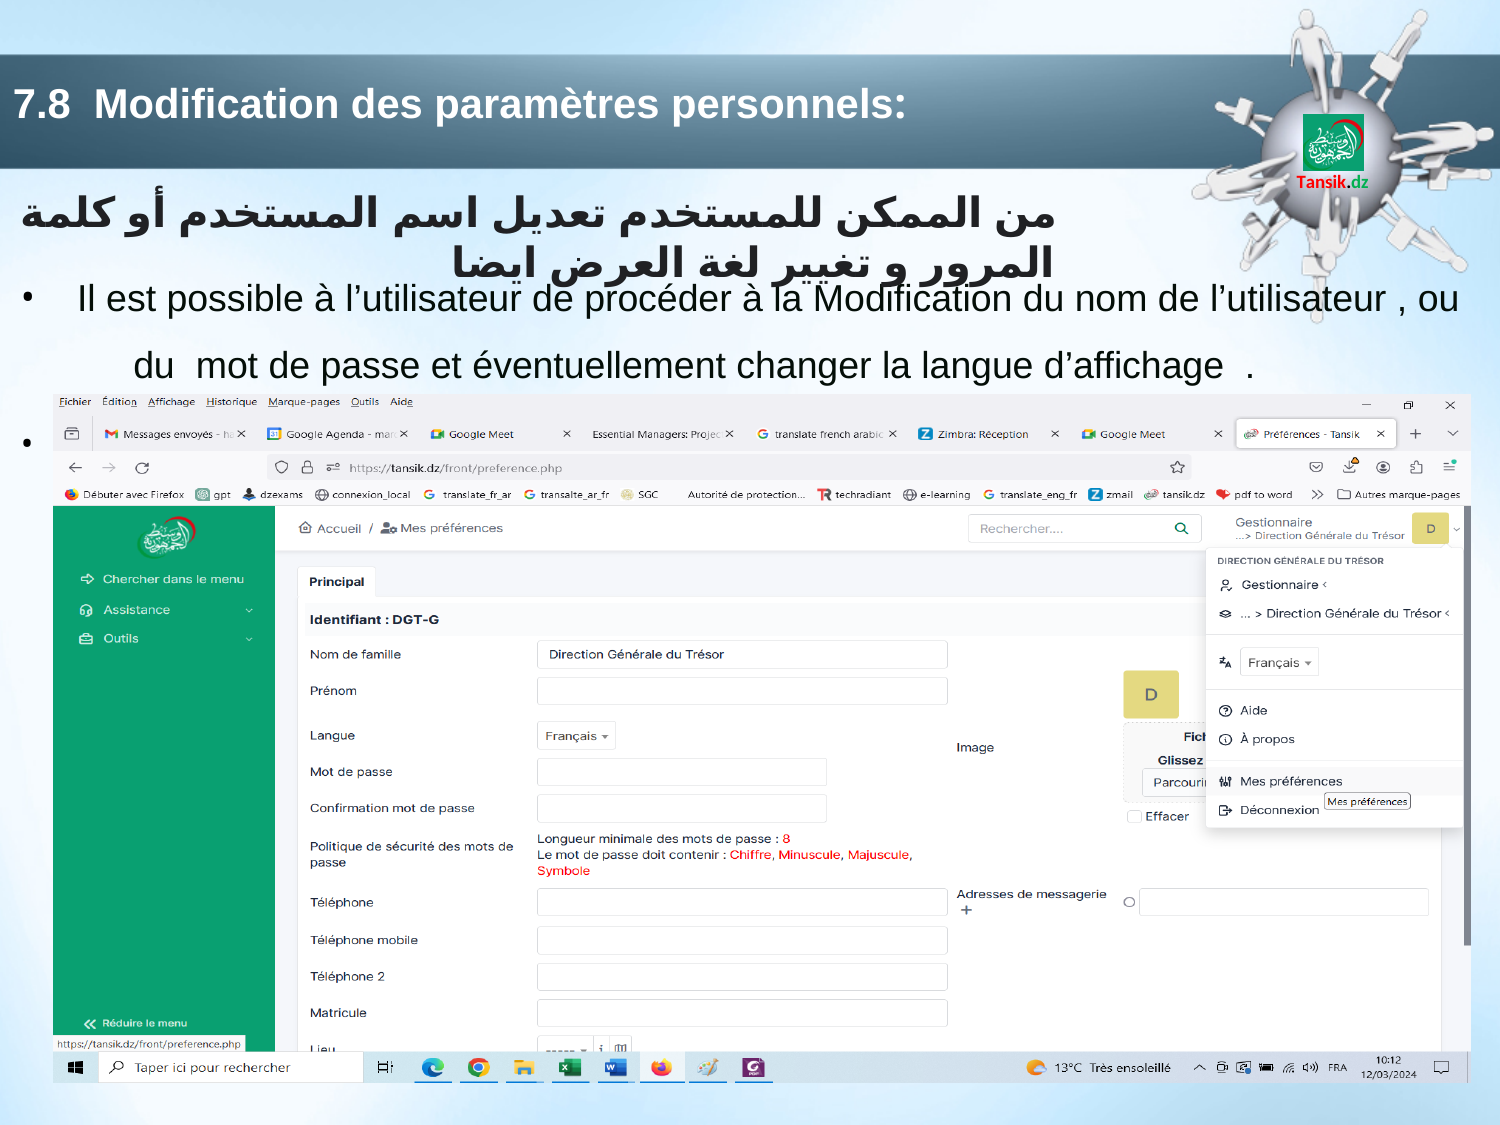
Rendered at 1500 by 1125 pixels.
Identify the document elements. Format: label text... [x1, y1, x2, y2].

text_box Il est possible à l’utilisateur de procéder à la Modification du nom de l’utilisateur , ou du mot de passe et éventuellement changer la langue d’affichage . [5, 243, 1500, 1075]
text_box من الممكن للمستخدم تعديل اسم المستخدم أو كلمة المرور و تغيير لغة العرض ايضا [5, 178, 1217, 262]
text_box Tansik.dz [1281, 161, 1386, 197]
picture [1303, 114, 1364, 161]
title 7.8 Modification des paramètres personnels: [0, 43, 1136, 162]
picture [53, 394, 1471, 1083]
